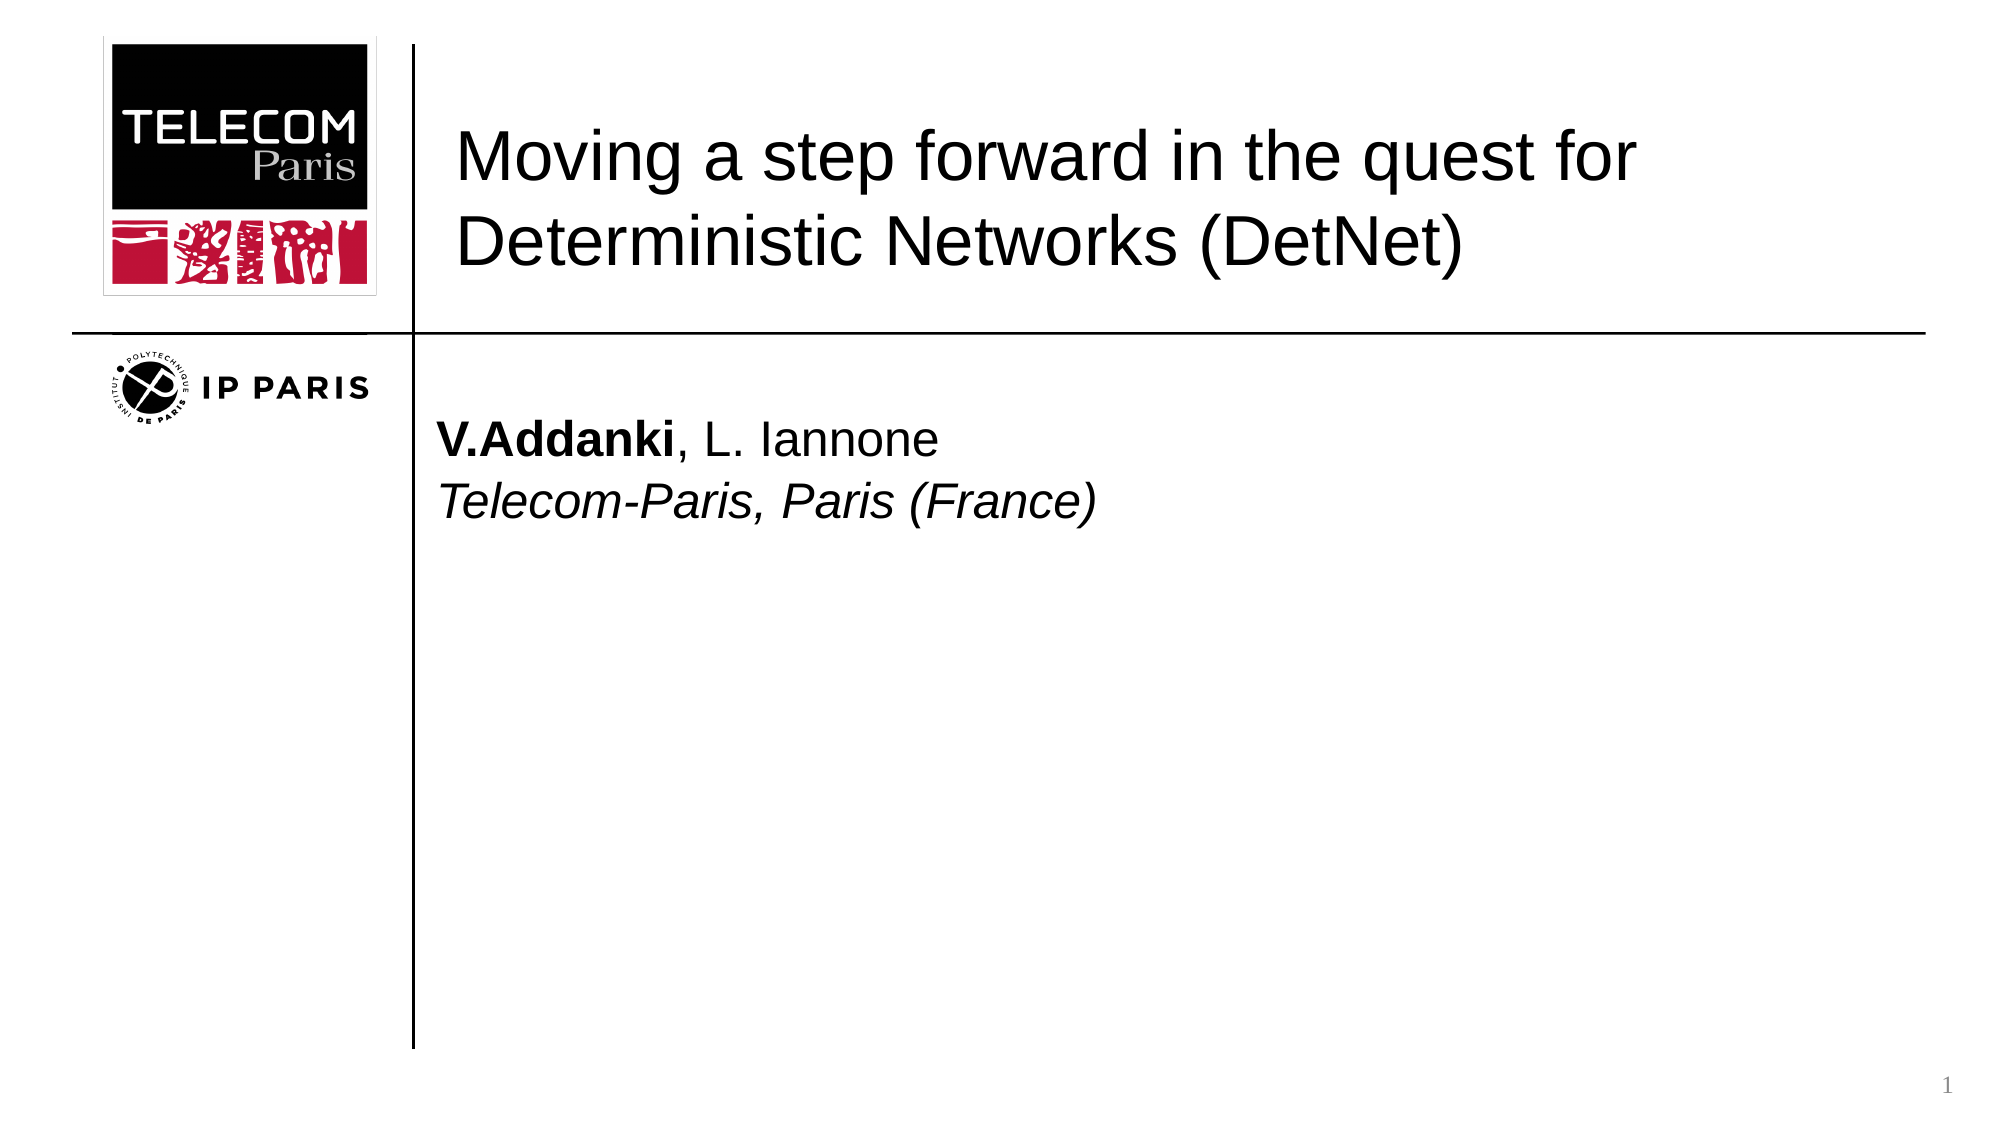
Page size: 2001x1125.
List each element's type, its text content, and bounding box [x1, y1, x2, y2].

title Moving a step forward in the quest for Deterministic Networks (DetNet) [448, 101, 1651, 289]
text_box V.Addanki, L. Iannone Telecom-Paris, Paris (France) [428, 396, 1106, 537]
slide_number <number> [1519, 1060, 1969, 1105]
picture [72, 23, 413, 448]
